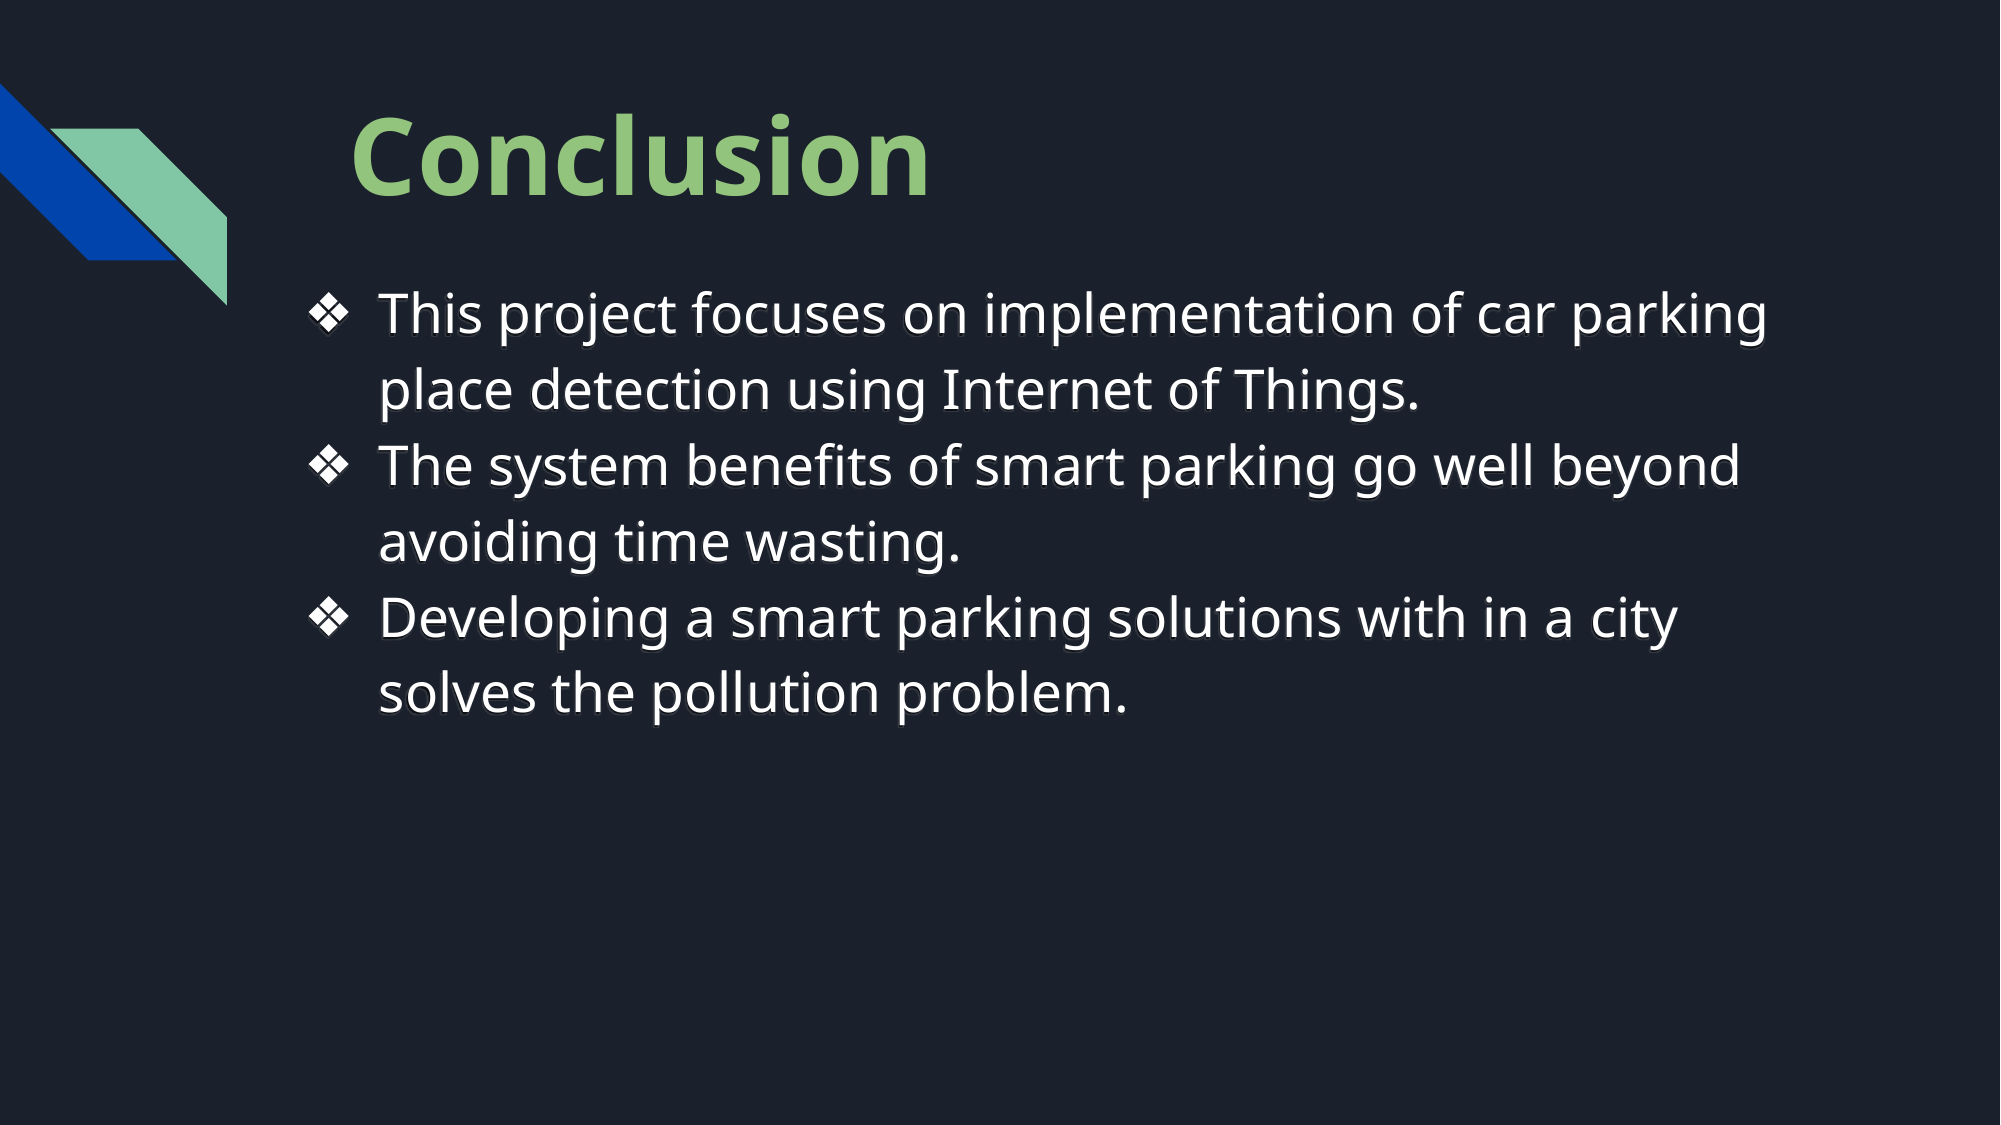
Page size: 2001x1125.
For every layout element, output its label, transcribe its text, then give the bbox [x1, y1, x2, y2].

title Conclusion [328, 49, 1824, 248]
list This project focuses on implementation of car parking place detection using Internet of Things. The system benefits of smart parking go well beyond avoiding time wasting. Developing a smart parking solutions with in a city solves the pollution problem. [283, 248, 1824, 1078]
